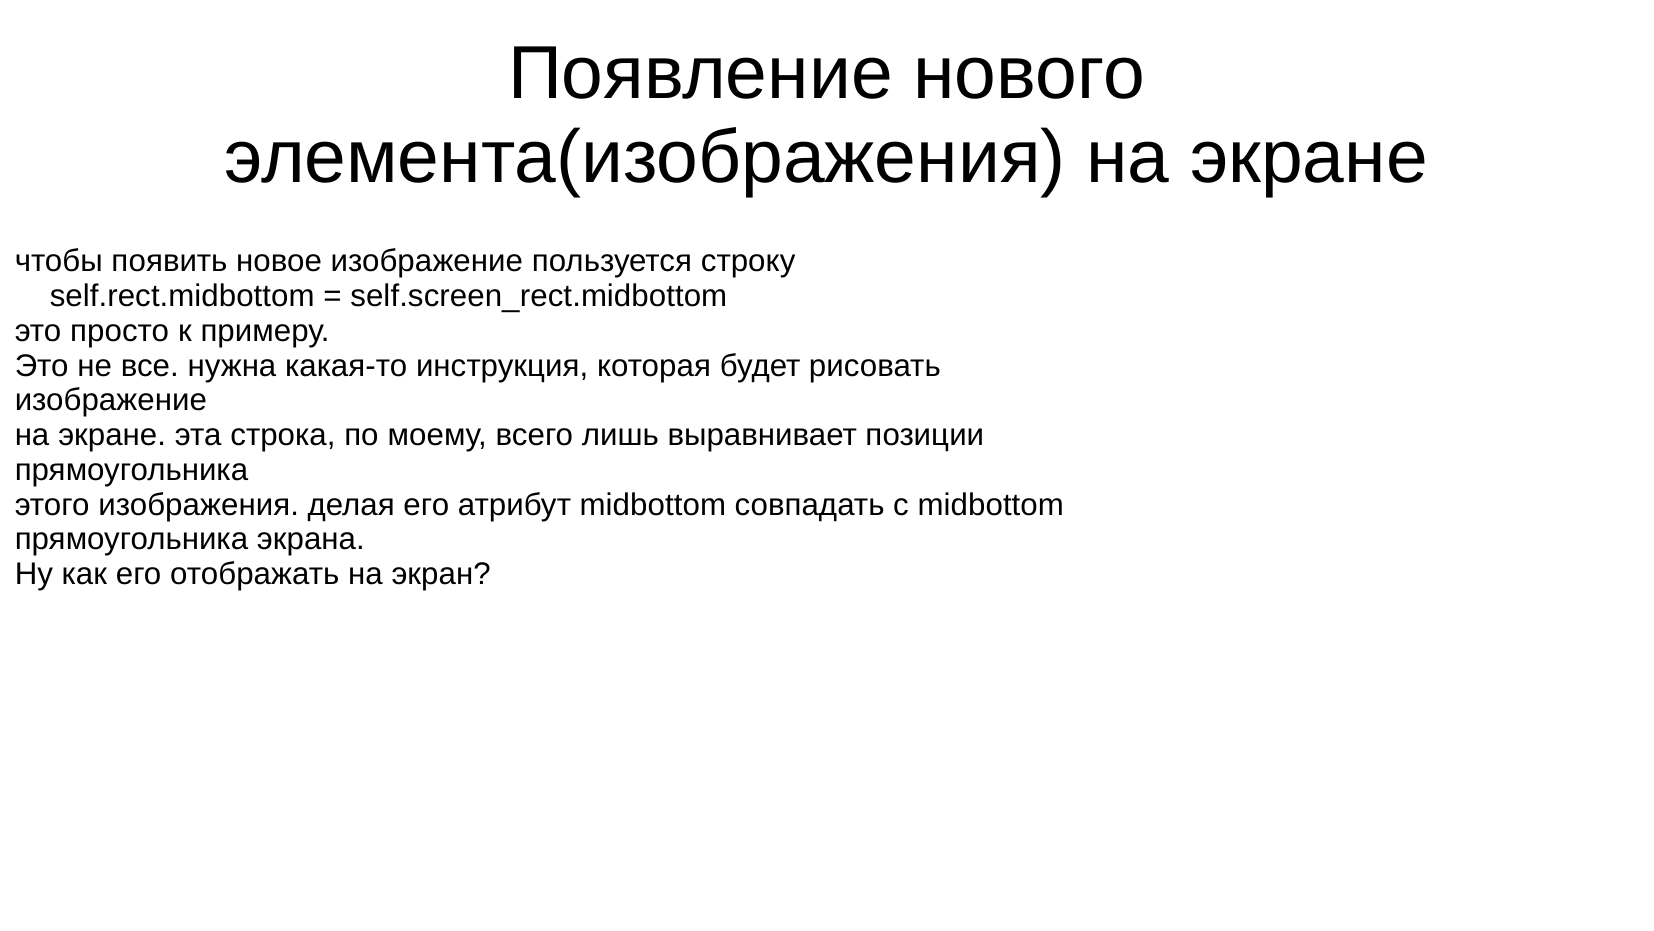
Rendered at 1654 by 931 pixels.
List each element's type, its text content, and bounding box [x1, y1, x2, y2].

title Появление нового элемента(изображения) на экране [82, 30, 1571, 199]
text_box чтобы появить новое изображение пользуется строку self.rect.midbottom = self.screen_rect.midbottom это просто к примеру. Это не все. нужна какая-то инструкция, которая будет рисовать изображение на экране. эта строка, по моему, всего лишь выравнивает позиции прямоугольника этого изображения. делая его атрибут midbottom совпадать с midbottom прямоугольника экрана. Ну как его отображать на экран? [0, 236, 1093, 916]
